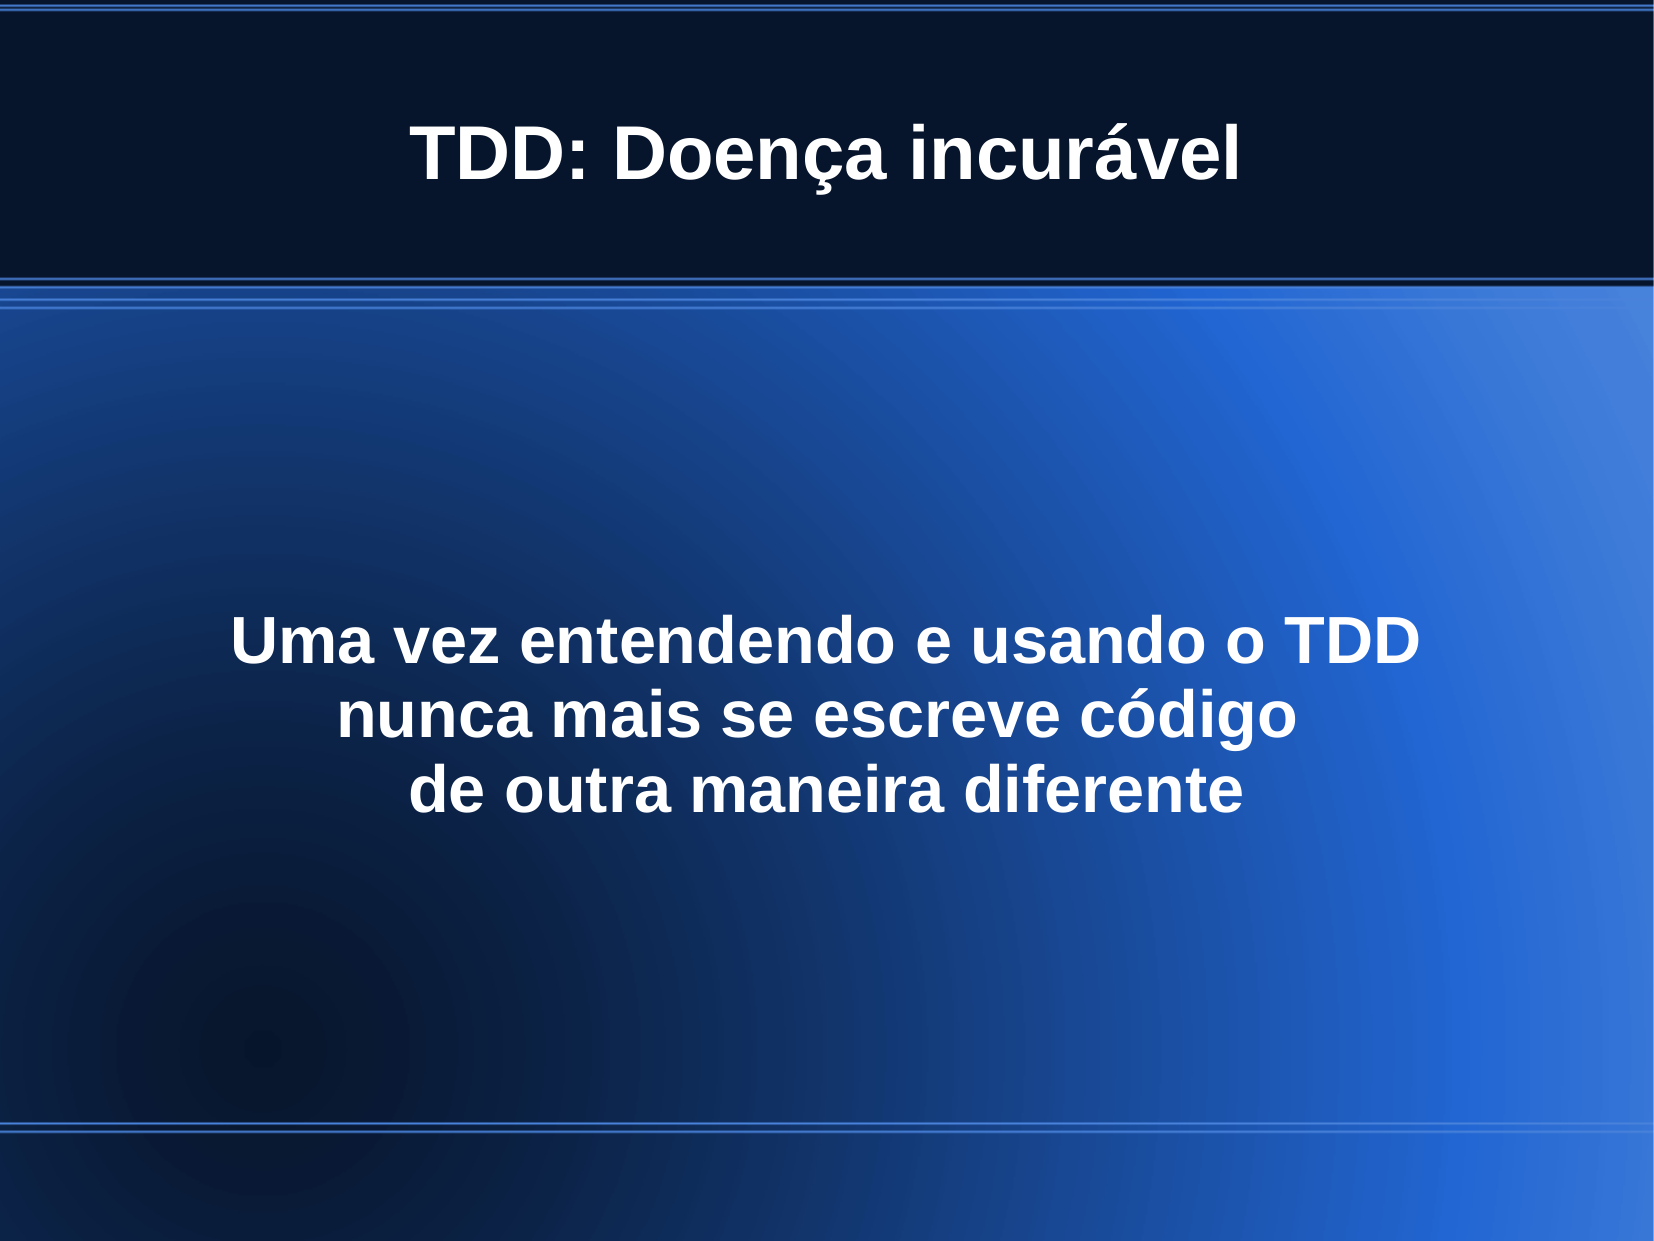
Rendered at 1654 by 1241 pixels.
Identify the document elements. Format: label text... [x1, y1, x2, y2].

title TDD: Doença incurável [82, 49, 1571, 257]
subtitle Uma vez entendendo e usando o TDD nunca mais se escreve código de outra maneira diferente [82, 355, 1571, 1075]
picture [0, 0, 1654, 1241]
